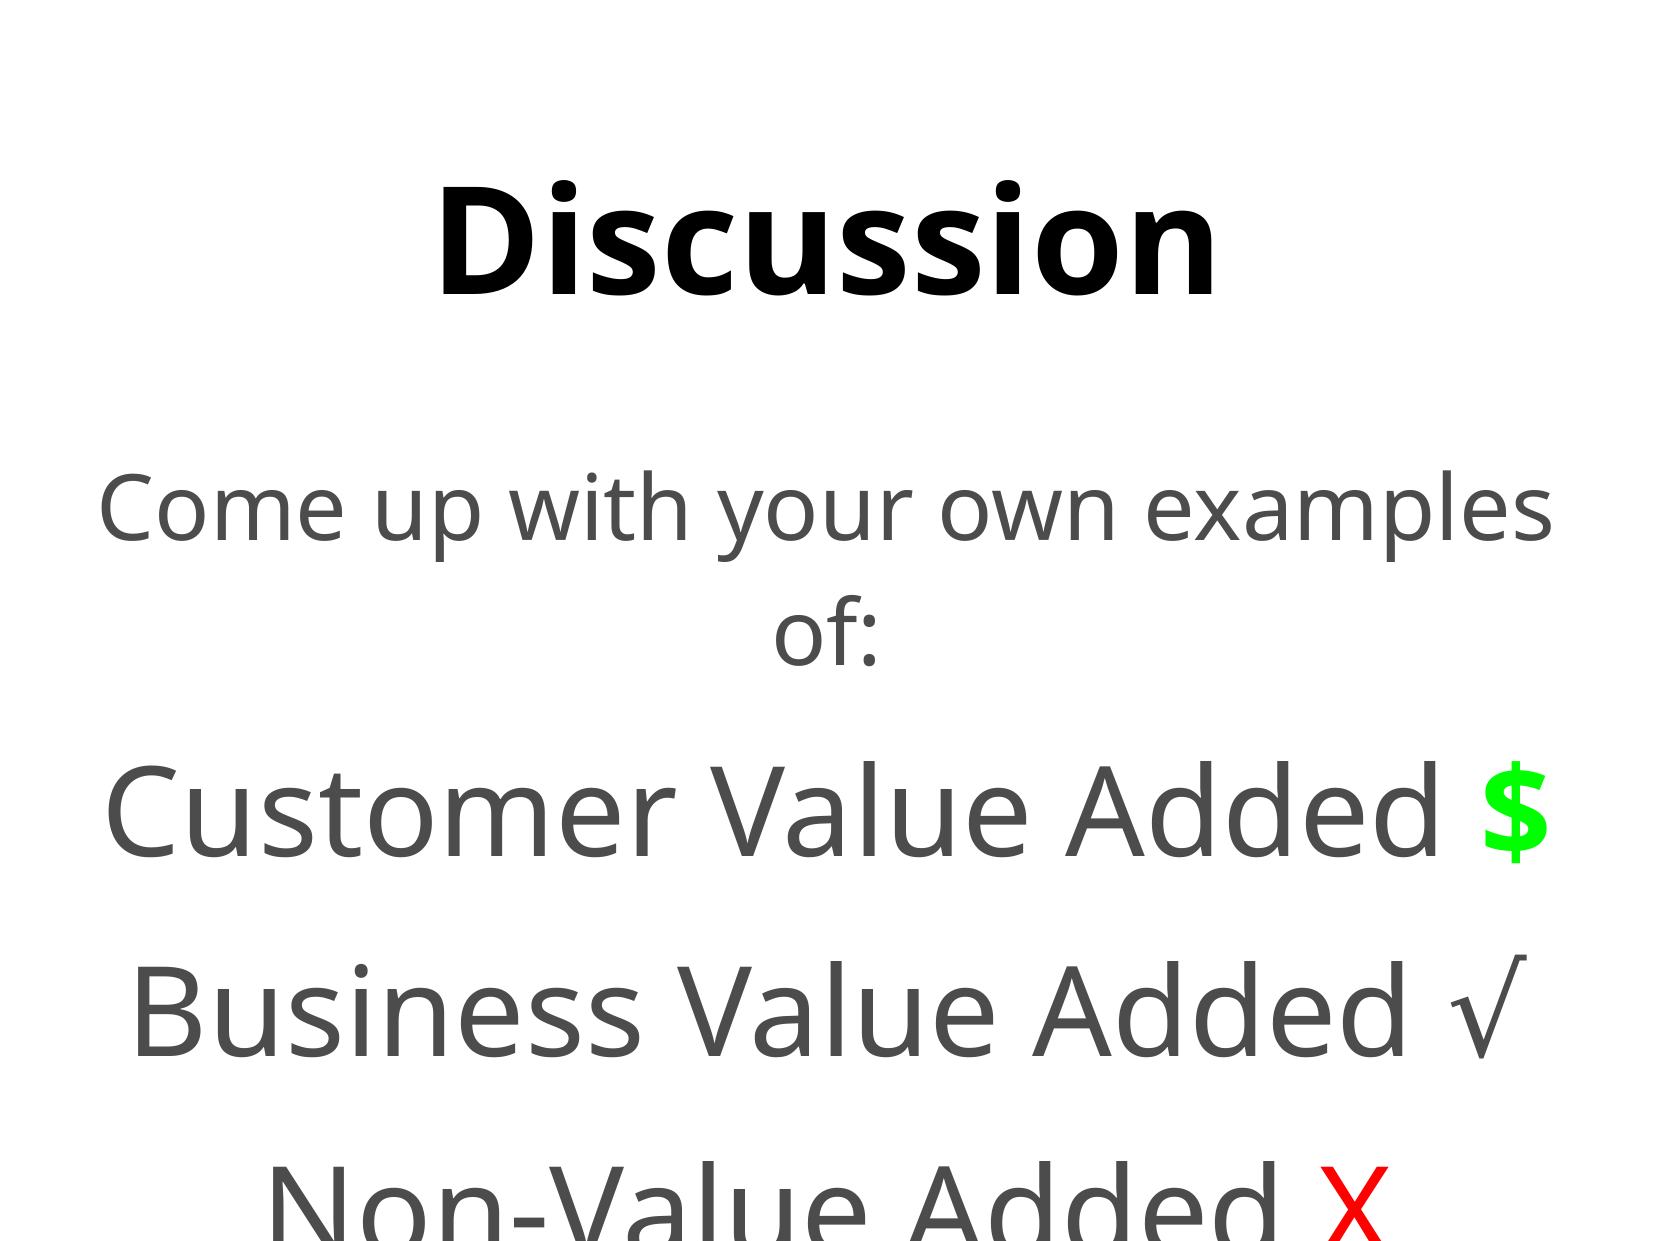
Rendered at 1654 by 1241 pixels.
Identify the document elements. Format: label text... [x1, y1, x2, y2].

list Come up with your own examples of: Customer Value Added $ Business Value Added √ Non-Value Added X [59, 442, 1595, 1211]
title Discussion [59, 59, 1595, 414]
